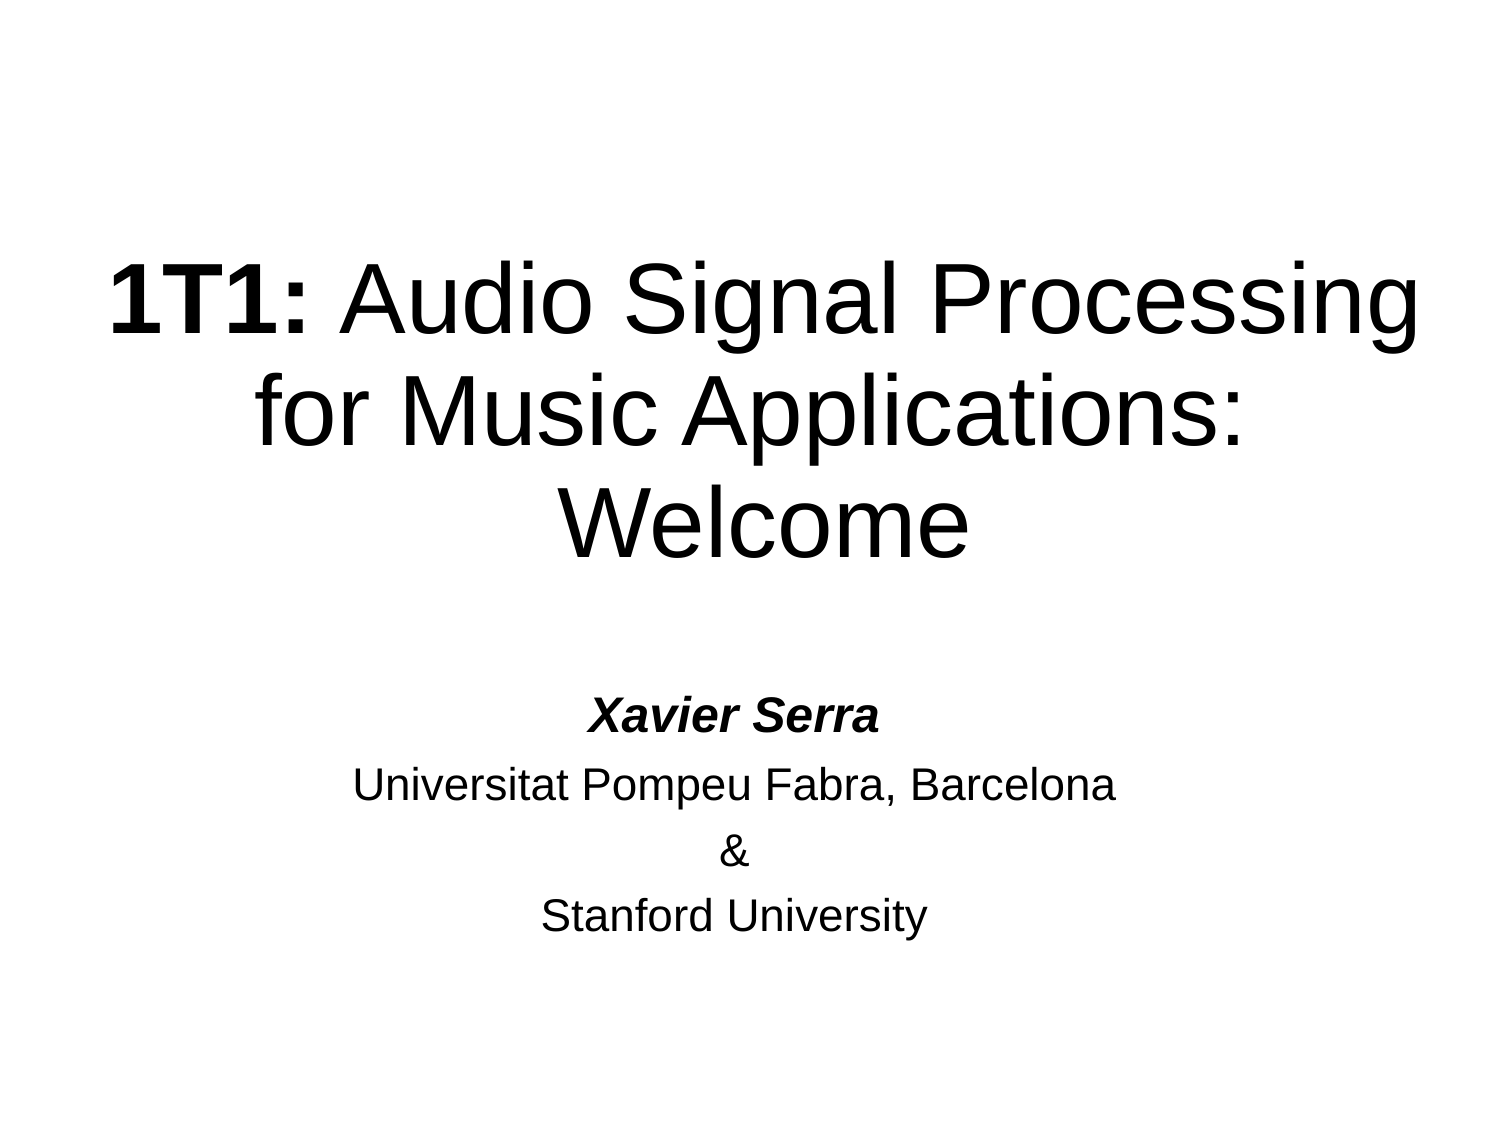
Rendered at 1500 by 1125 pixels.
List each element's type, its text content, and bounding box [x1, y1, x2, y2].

title 1T1: Audio Signal Processing for Music Applications: Welcome [75, 221, 1456, 601]
text_box Xavier Serra Universitat Pompeu Fabra, Barcelona & Stanford University [278, 680, 1191, 965]
